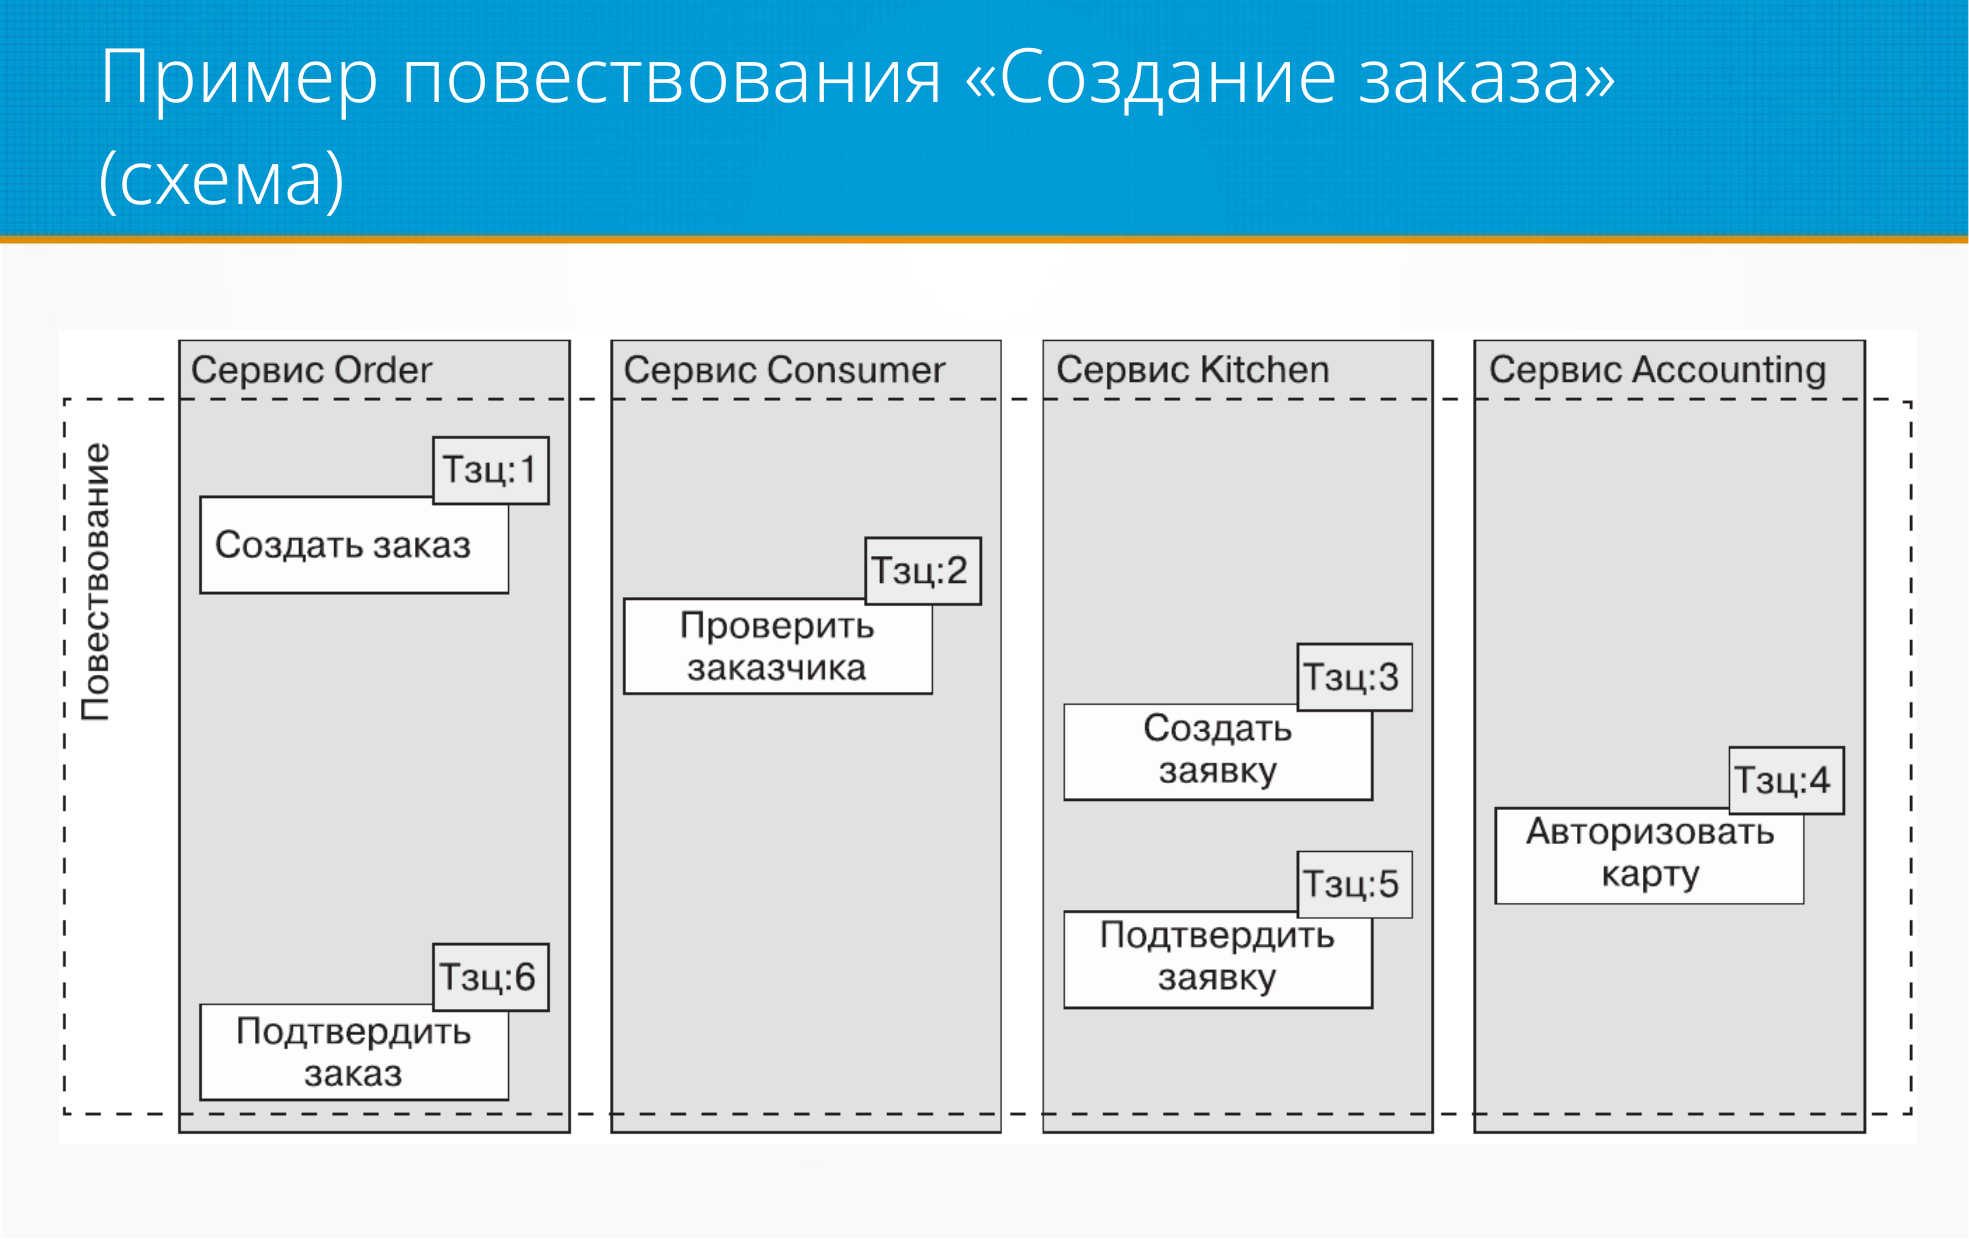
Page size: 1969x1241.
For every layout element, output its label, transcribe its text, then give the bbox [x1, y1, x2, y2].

picture [0, 233, 1969, 1241]
title Пример повествования «Создание заказа» (схема) [98, 19, 1870, 227]
